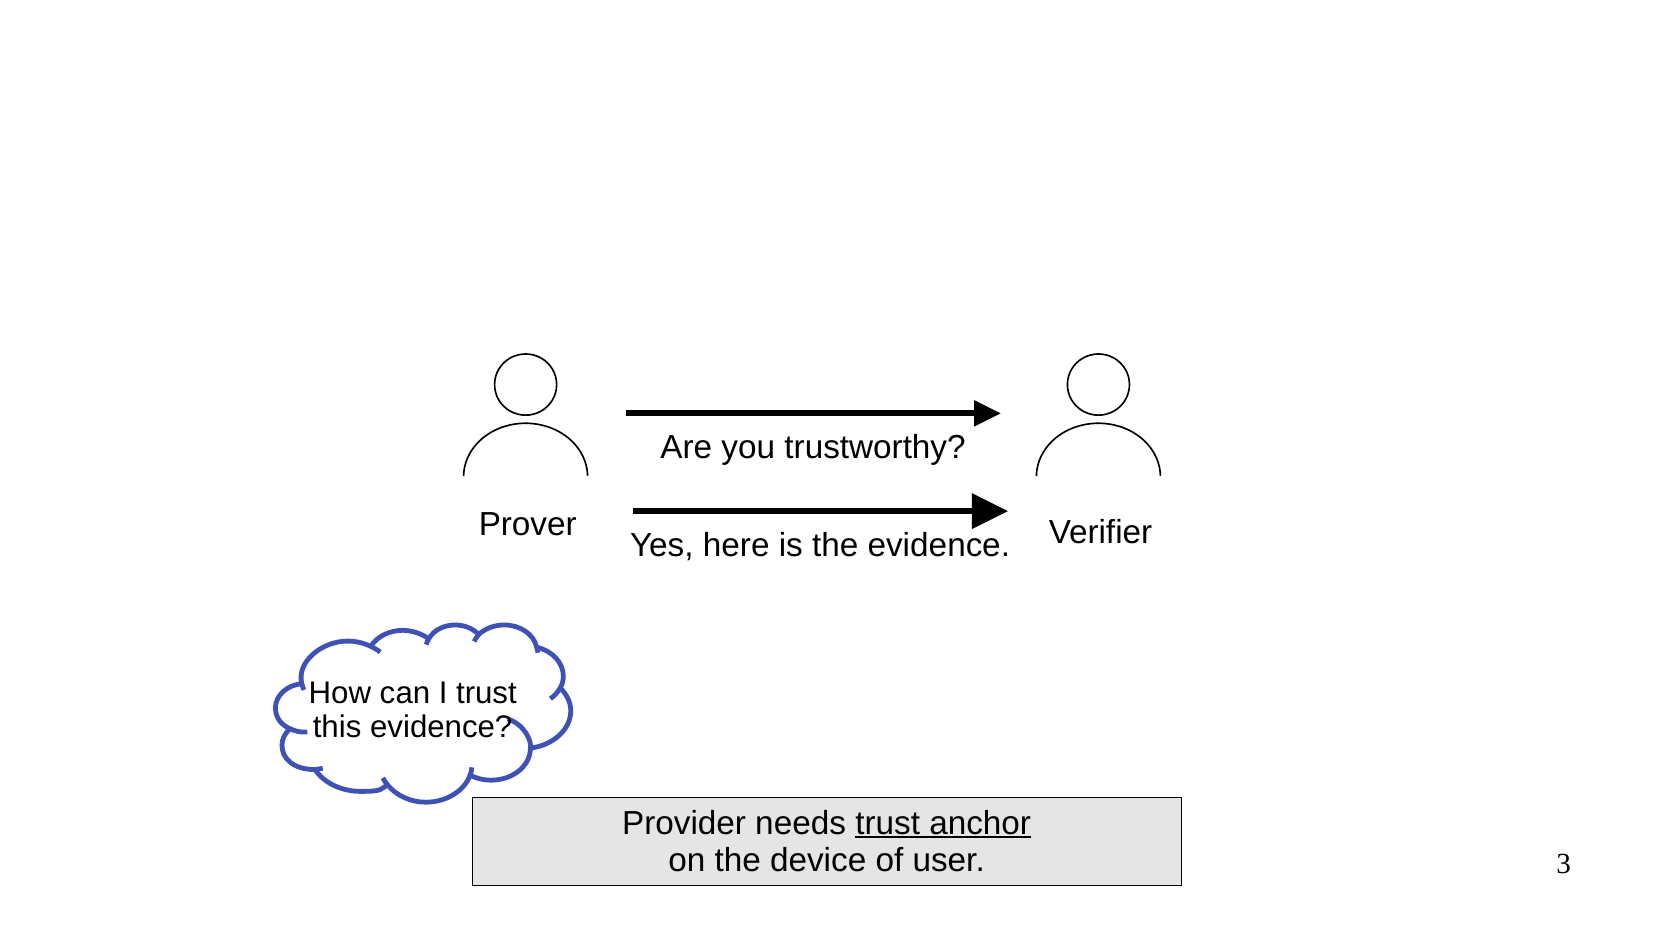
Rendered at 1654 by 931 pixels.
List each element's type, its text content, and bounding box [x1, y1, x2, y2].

text_box Provider needs trust anchor on the device of user. [472, 797, 1182, 886]
text_box How can I trust this evidence? [275, 624, 571, 803]
text_box Prover [447, 497, 609, 567]
text_box Verifier [1033, 497, 1168, 567]
text_box [401, 292, 650, 538]
text_box [974, 292, 1223, 538]
